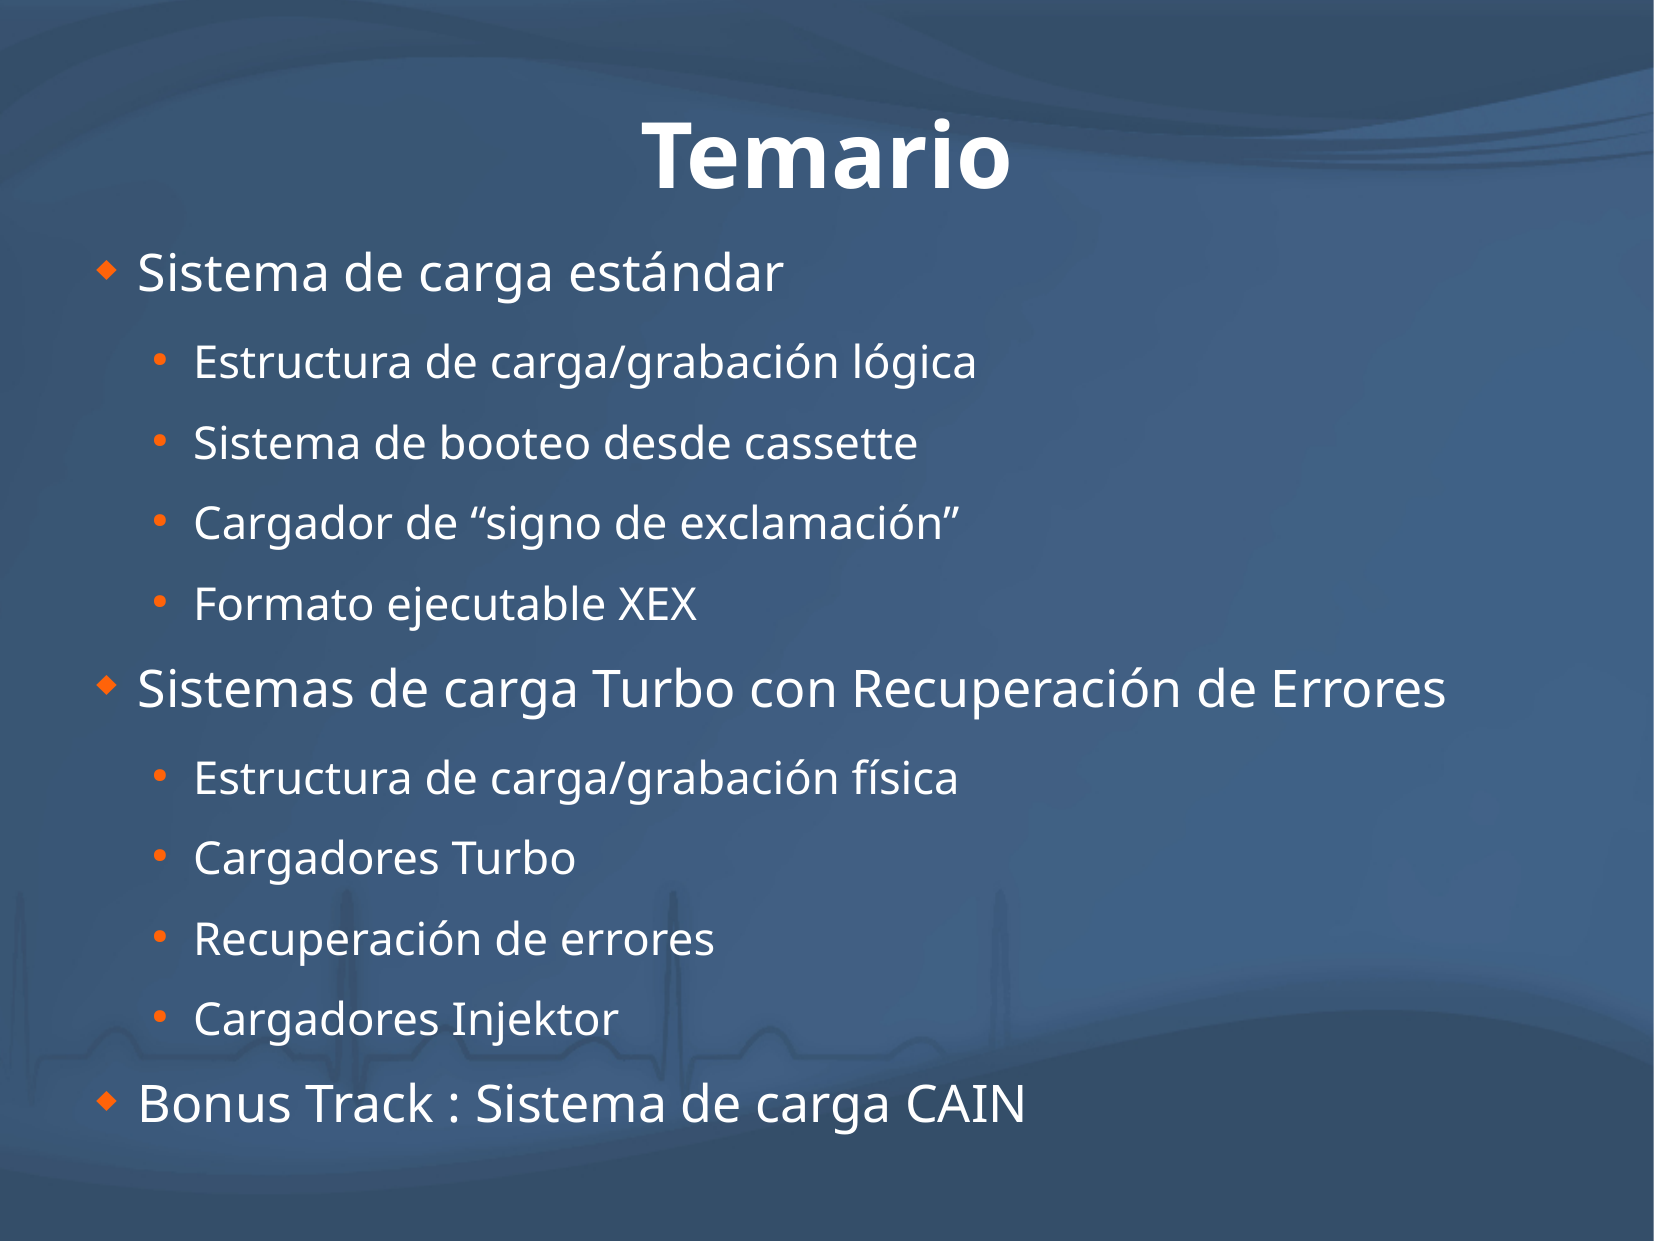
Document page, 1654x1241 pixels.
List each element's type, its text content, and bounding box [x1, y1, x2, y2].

list Sistema de carga estándar Estructura de carga/grabación lógica Sistema de booteo desde cassette Cargador de “signo de exclamación” Formato ejecutable XEX Sistemas de carga Turbo con Recuperación de Errores Estructura de carga/grabación física Cargadores Turbo Recuperación de errores Cargadores Injektor Bonus Track : Sistema de carga CAIN [82, 236, 1571, 1152]
picture [0, 0, 1654, 1241]
title Temario [82, 56, 1571, 236]
